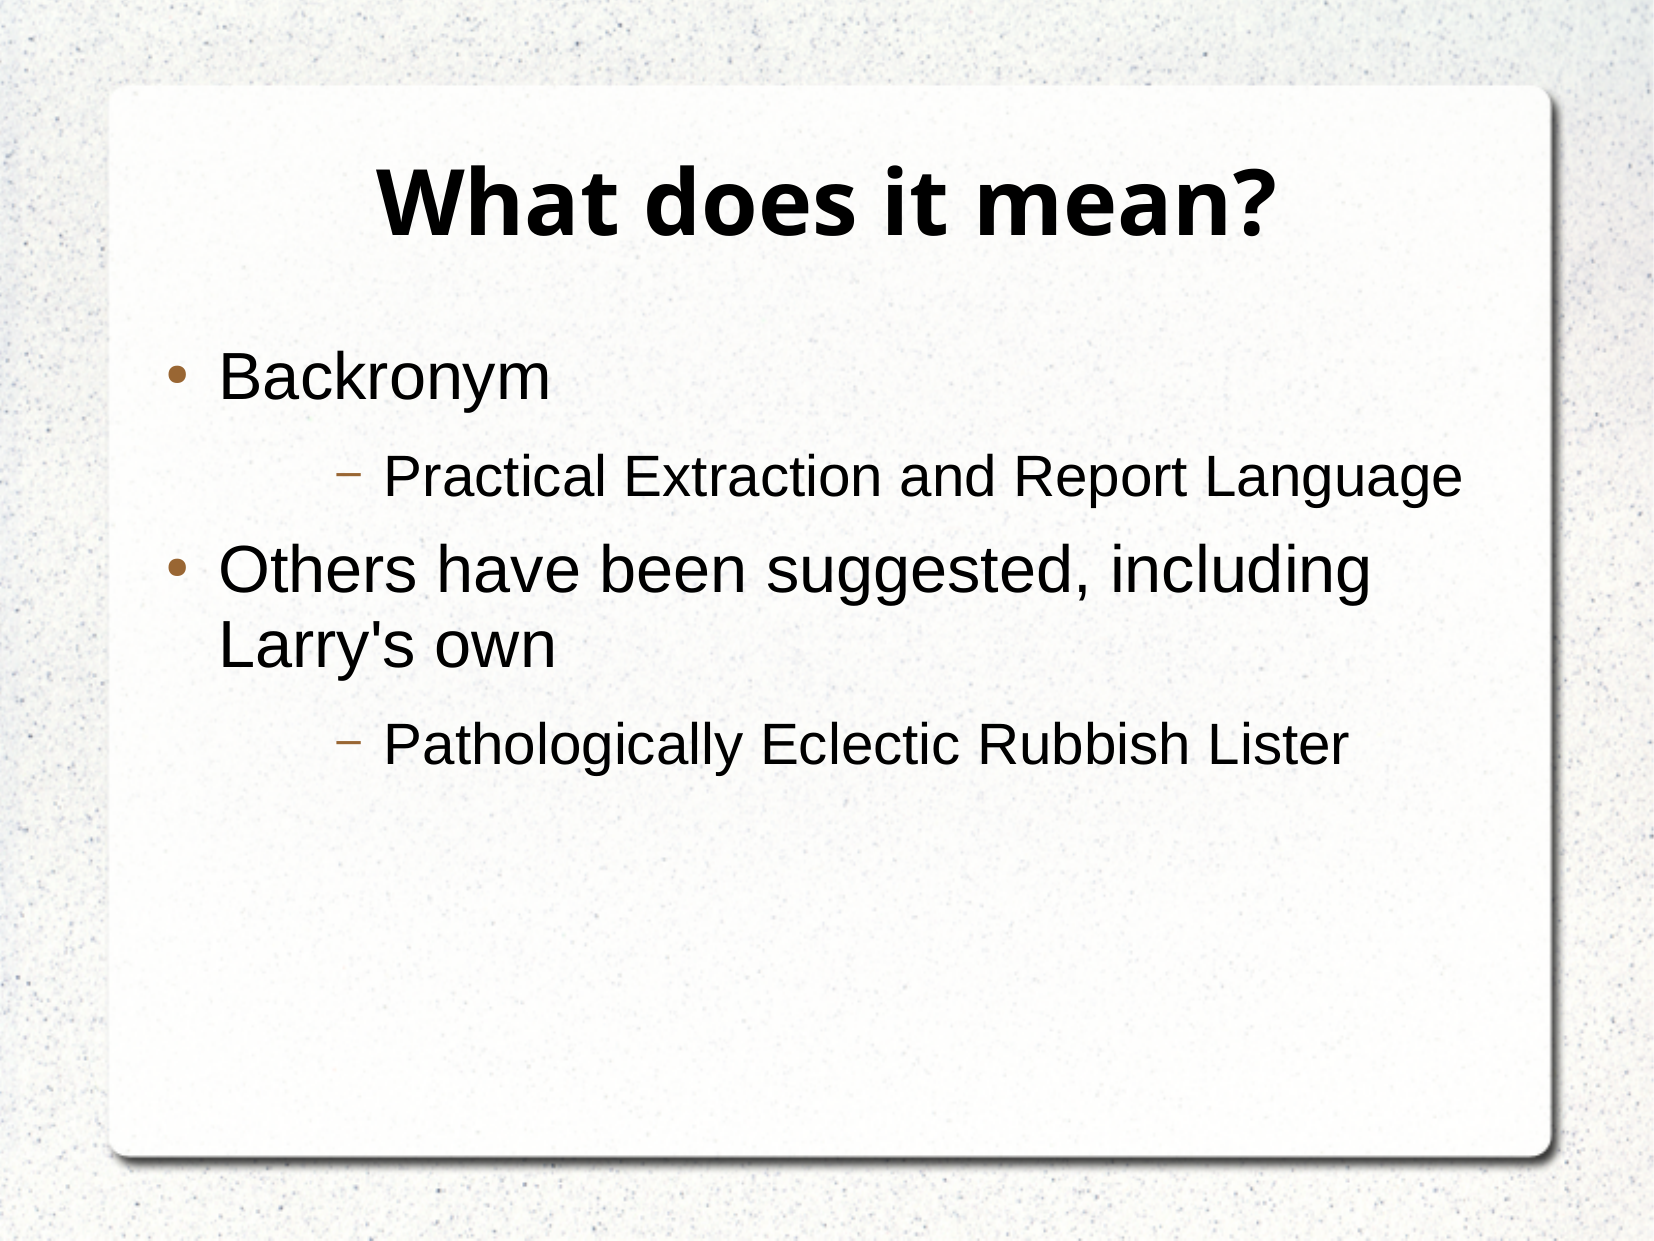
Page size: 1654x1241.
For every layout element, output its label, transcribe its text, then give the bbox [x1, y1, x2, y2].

title What does it mean? [118, 96, 1536, 304]
picture [0, 0, 1654, 1241]
list Backronym Practical Extraction and Report Language Others have been suggested, including Larry's own Pathologically Eclectic Rubbish Lister [147, 339, 1506, 975]
